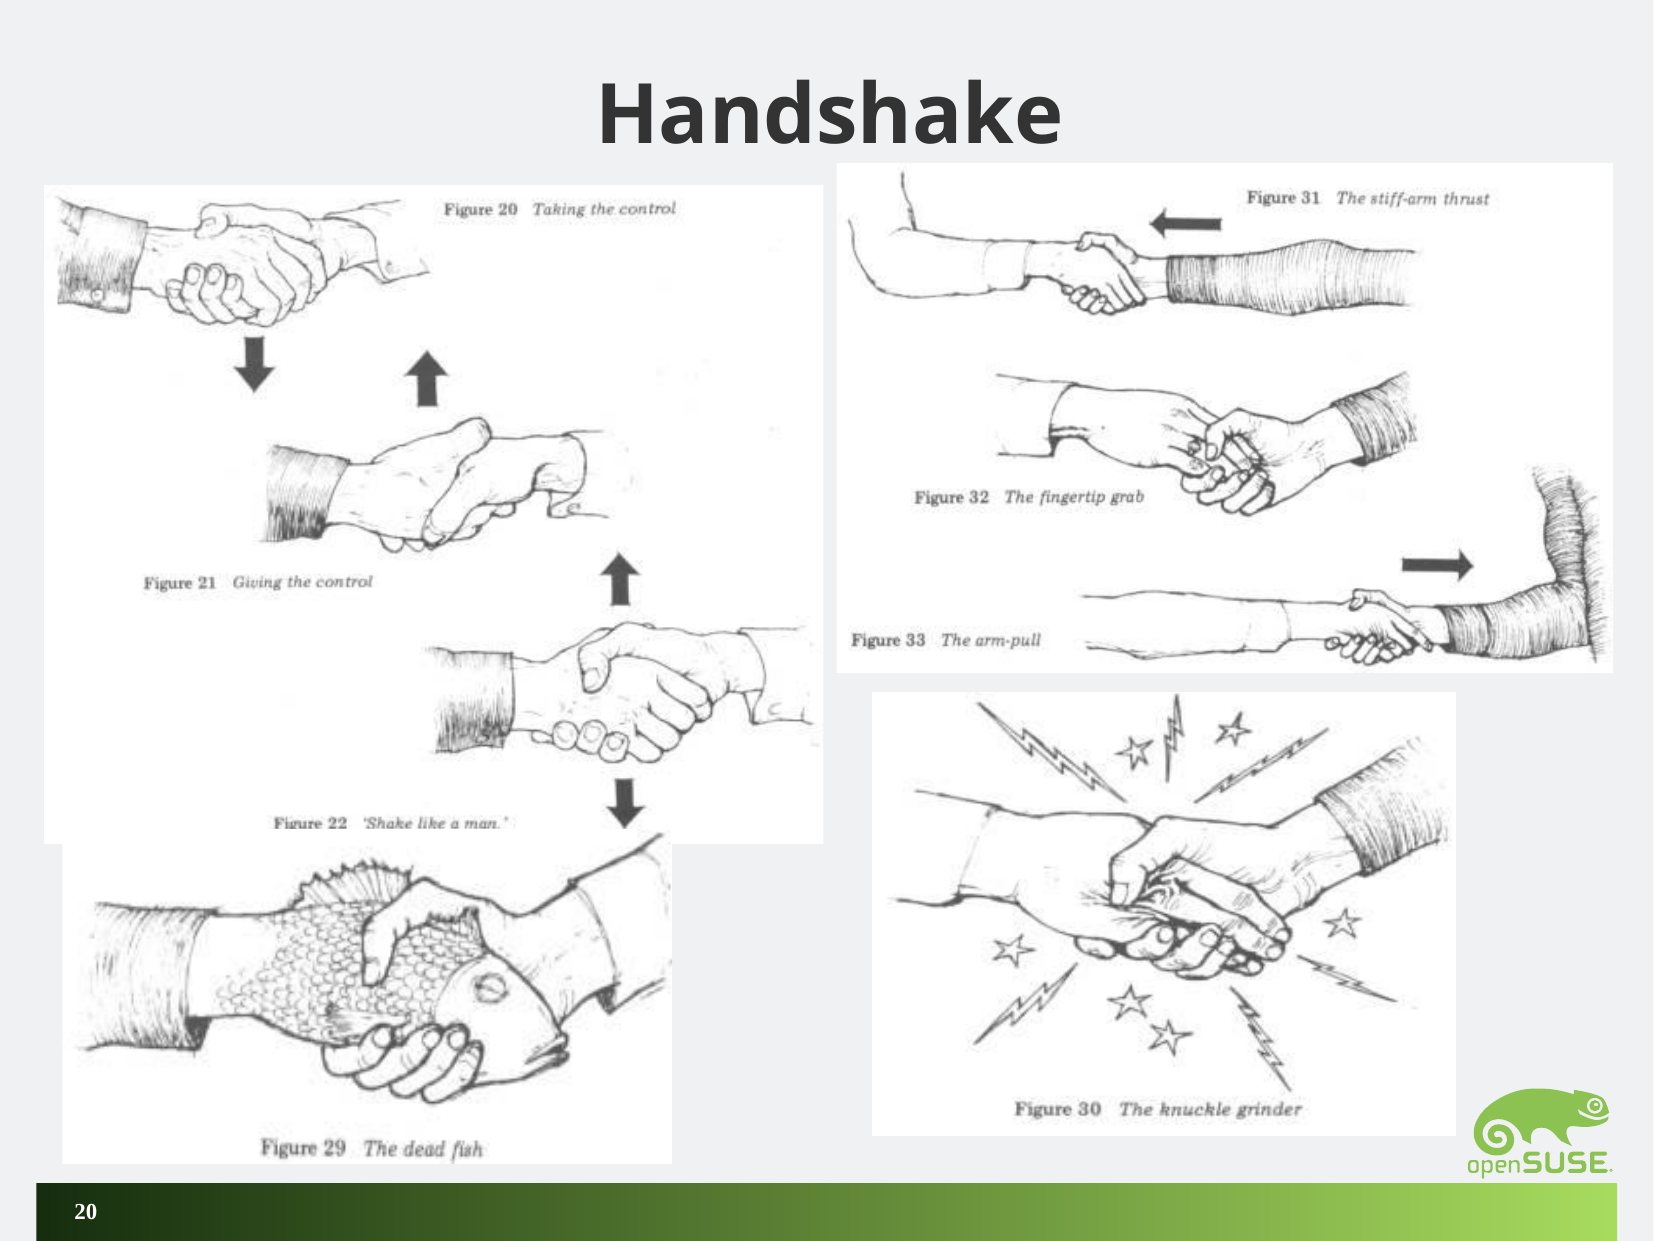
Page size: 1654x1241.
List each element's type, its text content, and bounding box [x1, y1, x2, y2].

text_box [836, 163, 1614, 673]
title Handshake [595, 37, 1136, 186]
text_box [44, 185, 824, 1164]
picture [0, 0, 1654, 1241]
text_box [872, 692, 1456, 1136]
